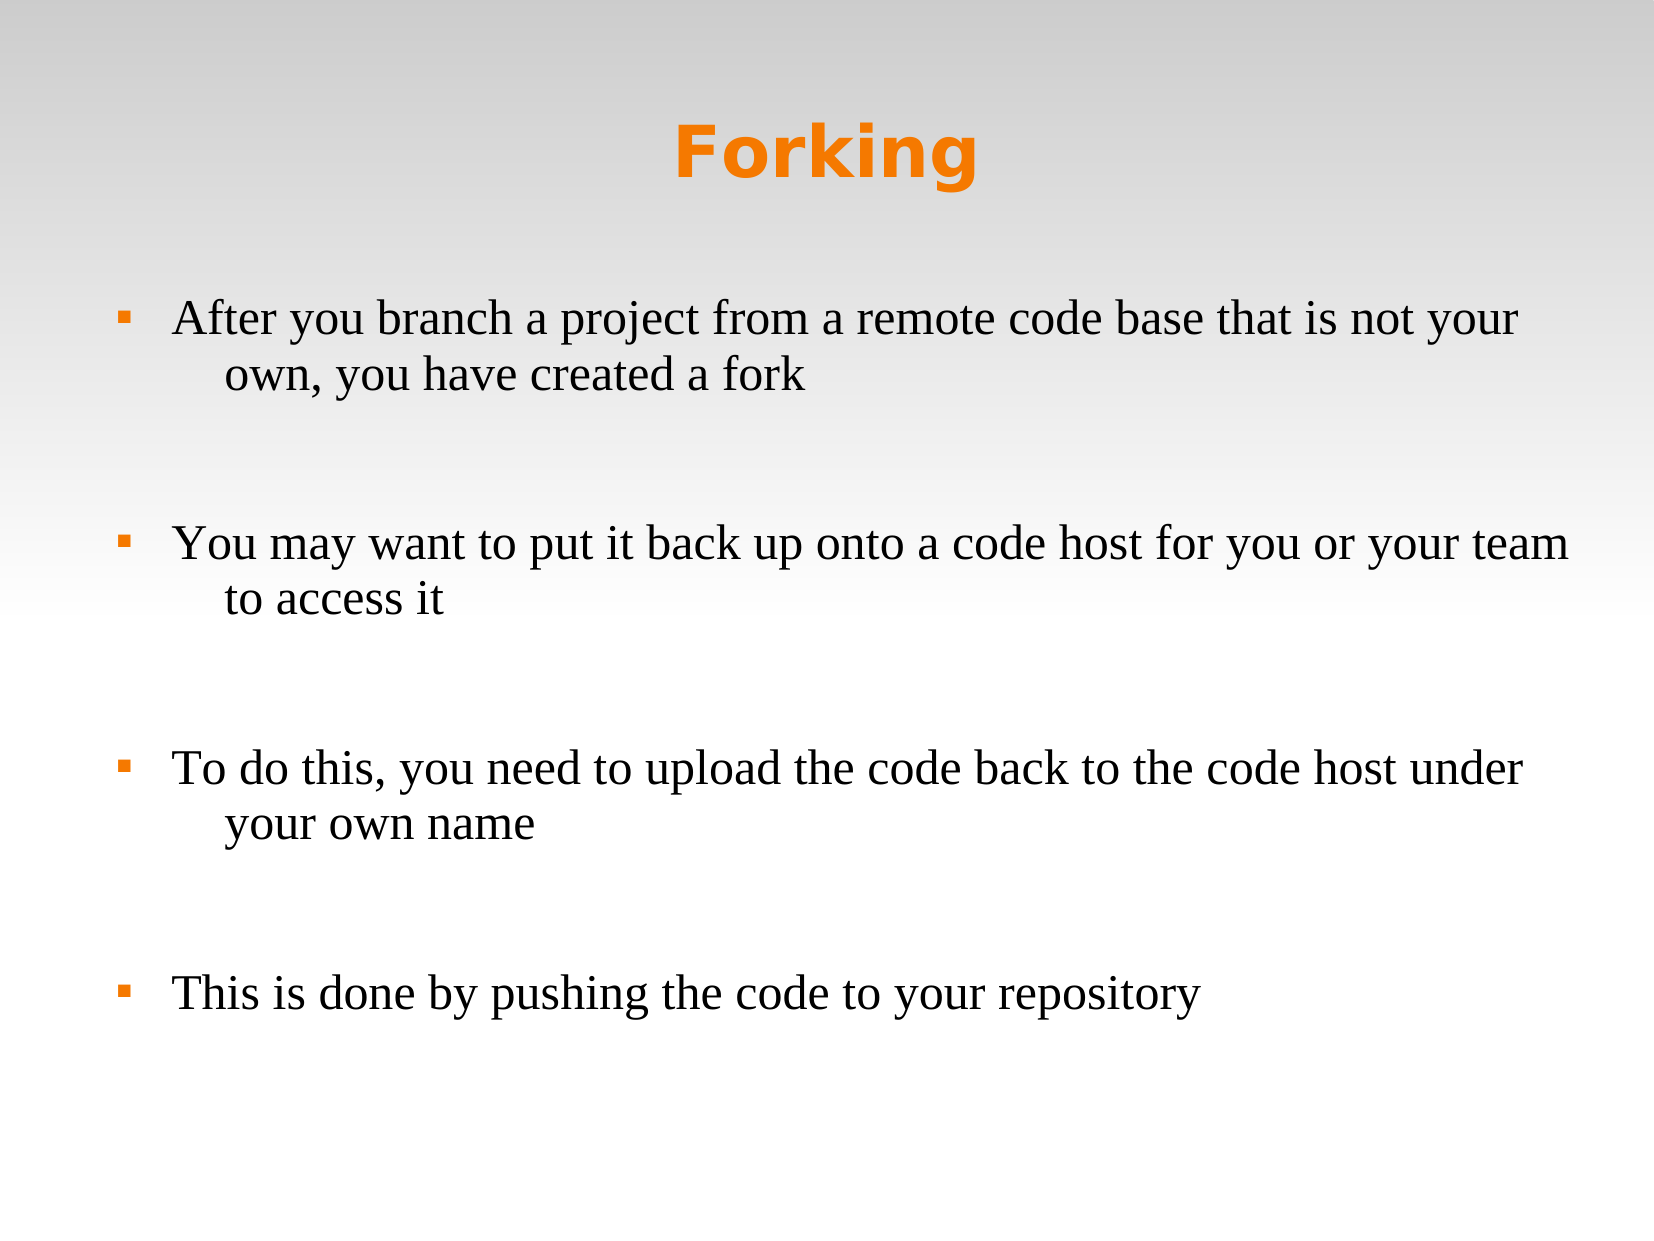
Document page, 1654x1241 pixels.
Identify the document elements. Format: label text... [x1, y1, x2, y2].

list After you branch a project from a remote code base that is not your own, you have created a fork You may want to put it back up onto a code host for you or your team to access it To do this, you need to upload the code back to the code host under your own name This is done by pushing the code to your repository [82, 290, 1571, 1109]
title Forking [82, 49, 1571, 257]
